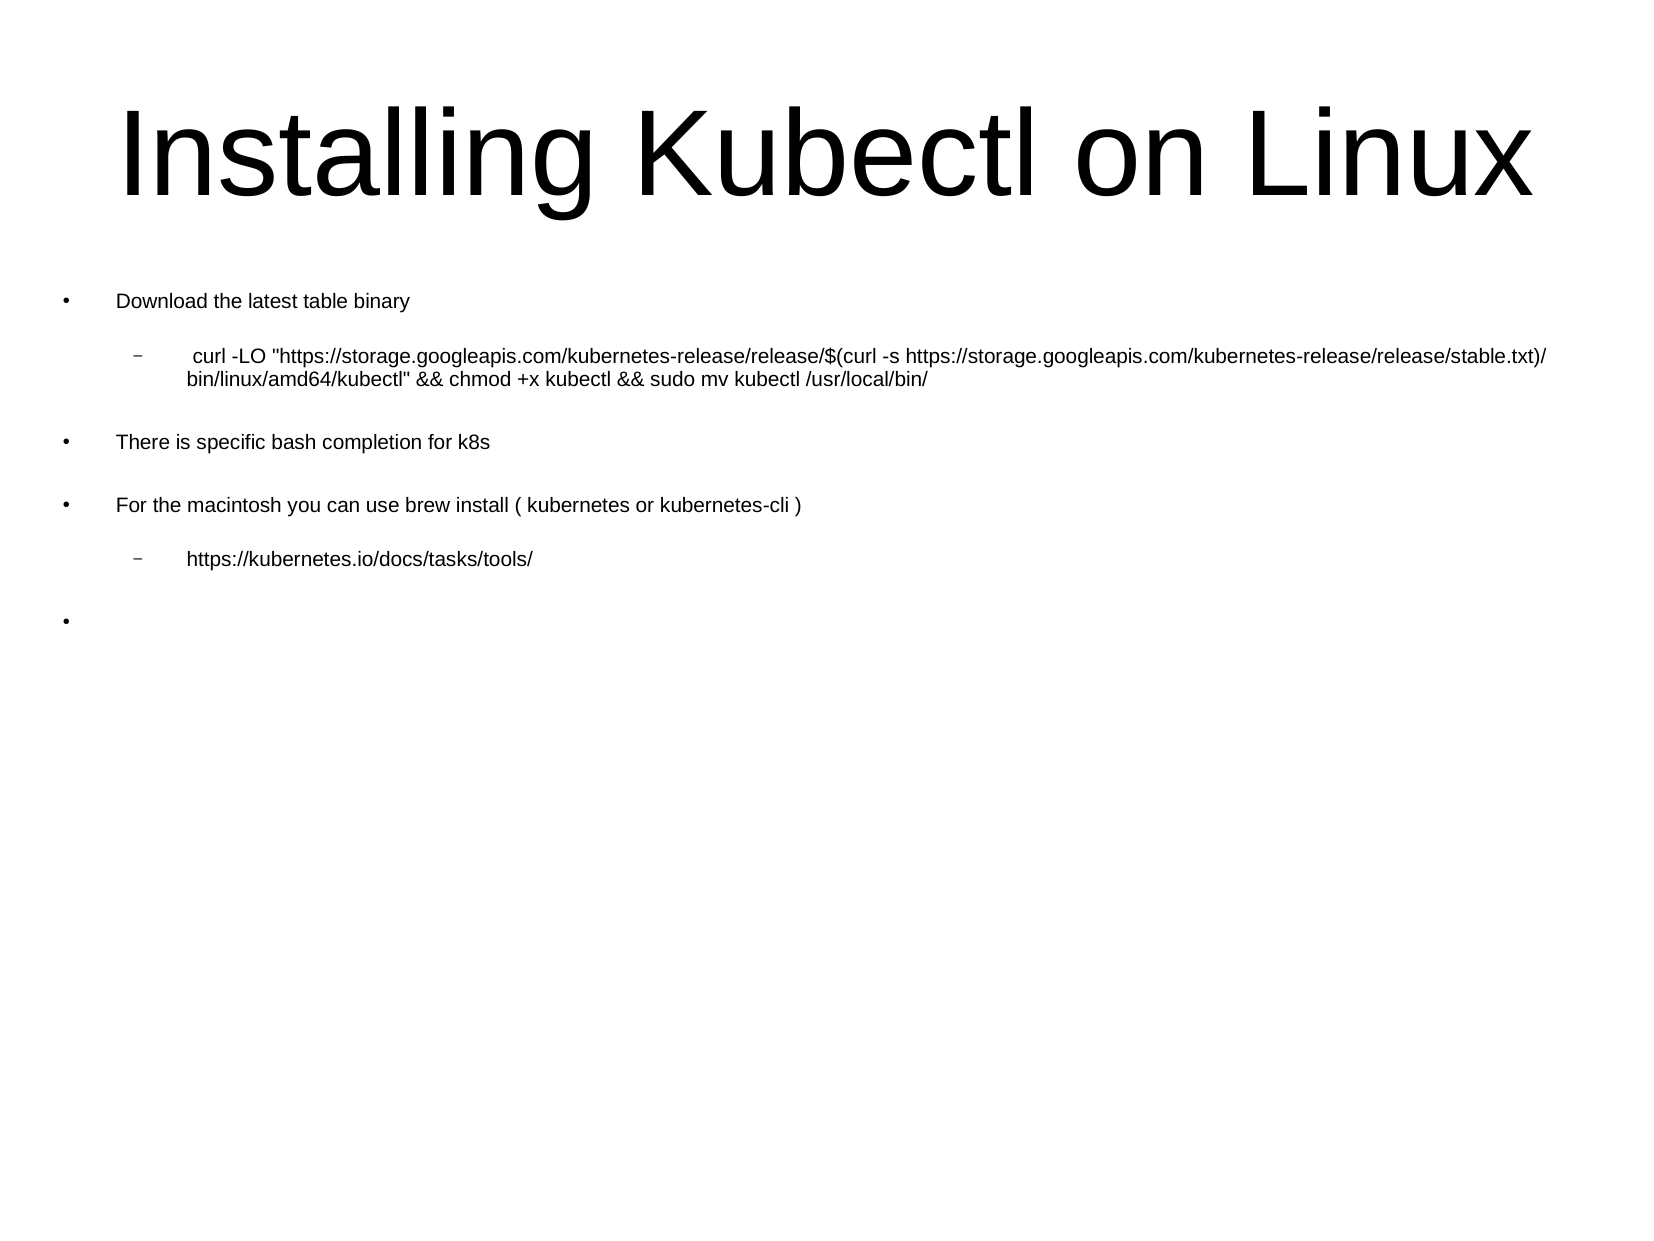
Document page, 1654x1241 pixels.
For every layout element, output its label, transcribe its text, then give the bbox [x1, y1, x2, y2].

list Download the latest table binary curl -LO "https://storage.googleapis.com/kubernetes-release/release/$(curl -s https://storage.googleapis.com/kubernetes-release/release/stable.txt)/bin/linux/amd64/kubectl" && chmod +x kubectl && sudo mv kubectl /usr/local/bin/ There is specific bash completion for k8s For the macintosh you can use brew install ( kubernetes or kubernetes-cli ) https://kubernetes.io/docs/tasks/tools/ [45, 290, 1571, 1201]
title Installing Kubectl on Linux [82, 49, 1571, 257]
